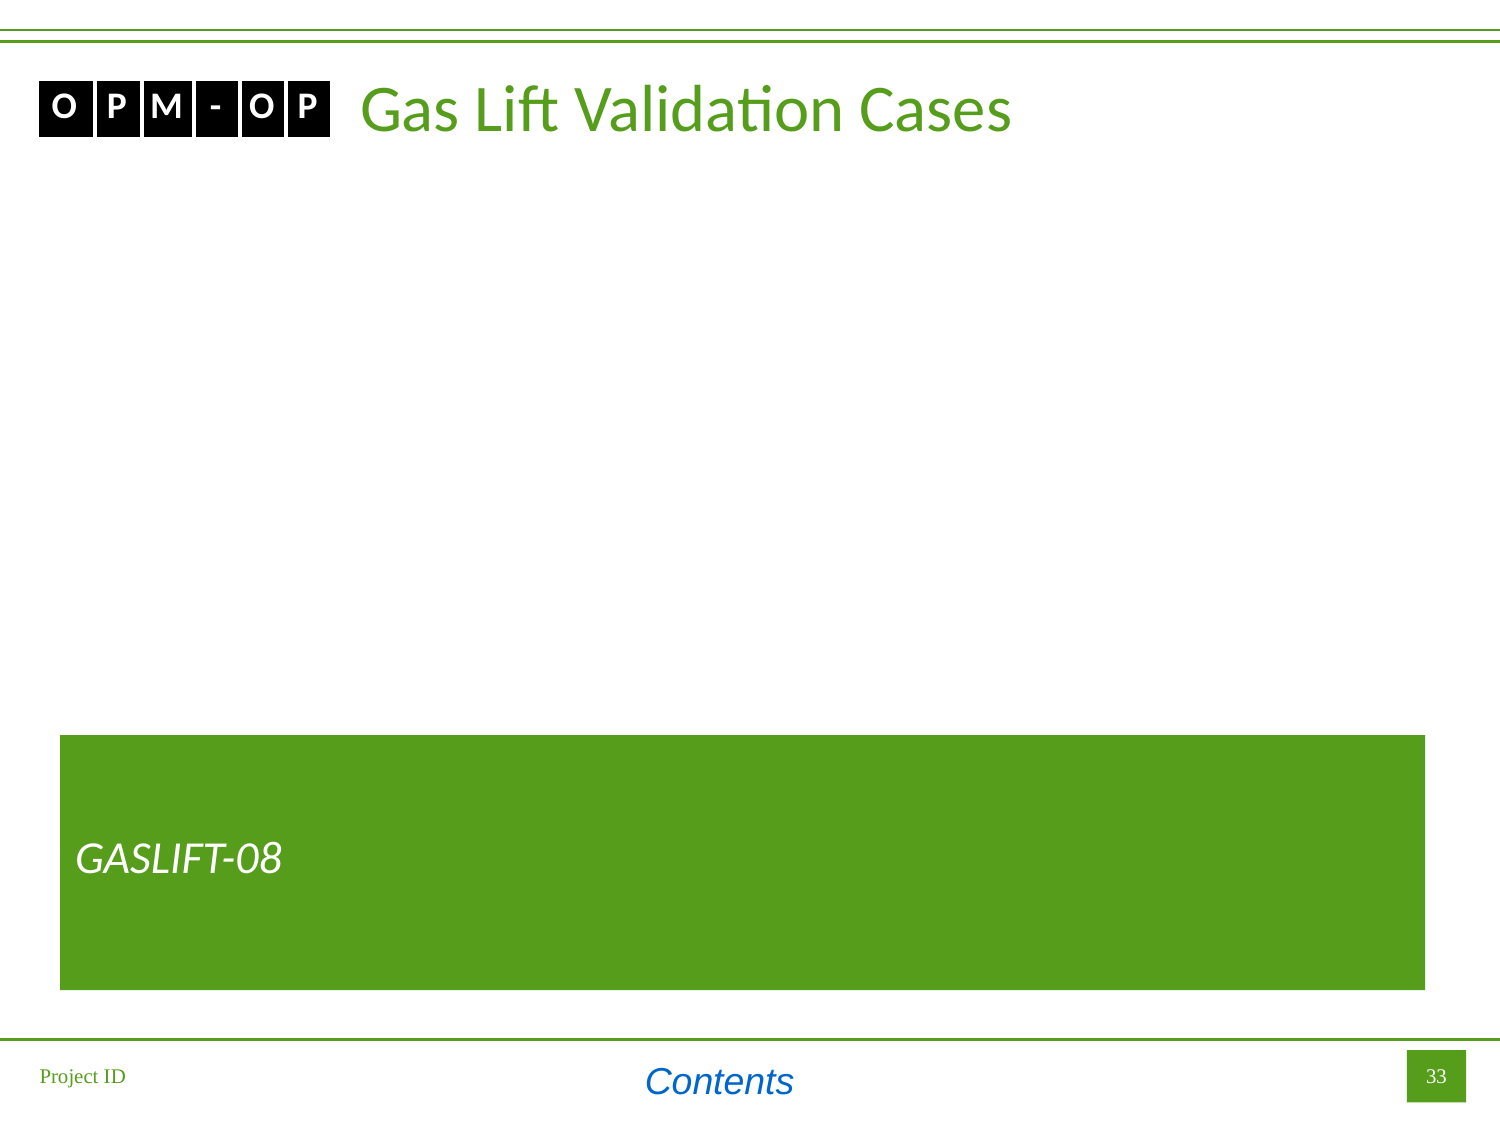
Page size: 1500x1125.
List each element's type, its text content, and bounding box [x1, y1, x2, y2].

list GASLIFT-08 [60, 735, 1426, 991]
title Gas Lift Validation Cases [360, 77, 1425, 153]
